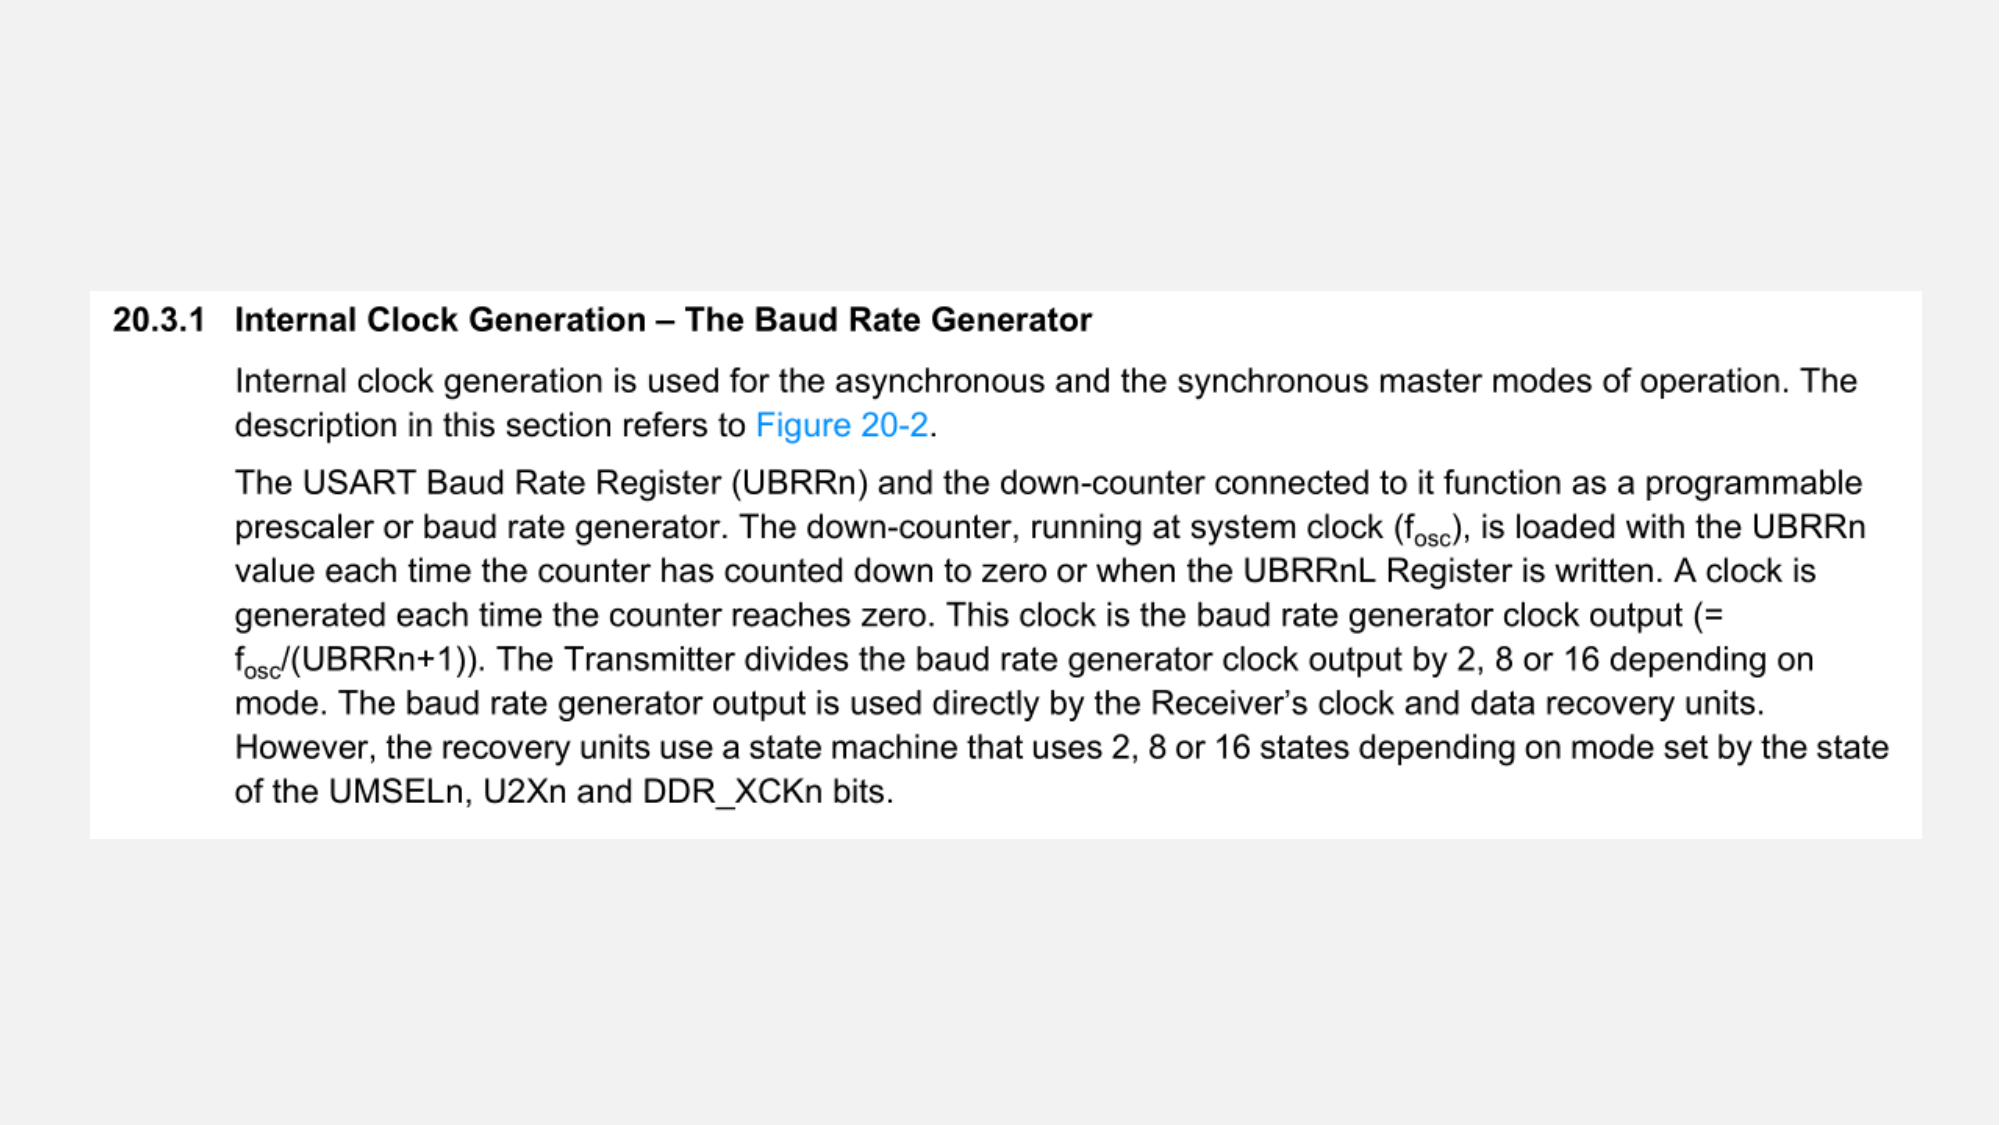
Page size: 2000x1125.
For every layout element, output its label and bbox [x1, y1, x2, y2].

picture [90, 291, 1922, 839]
